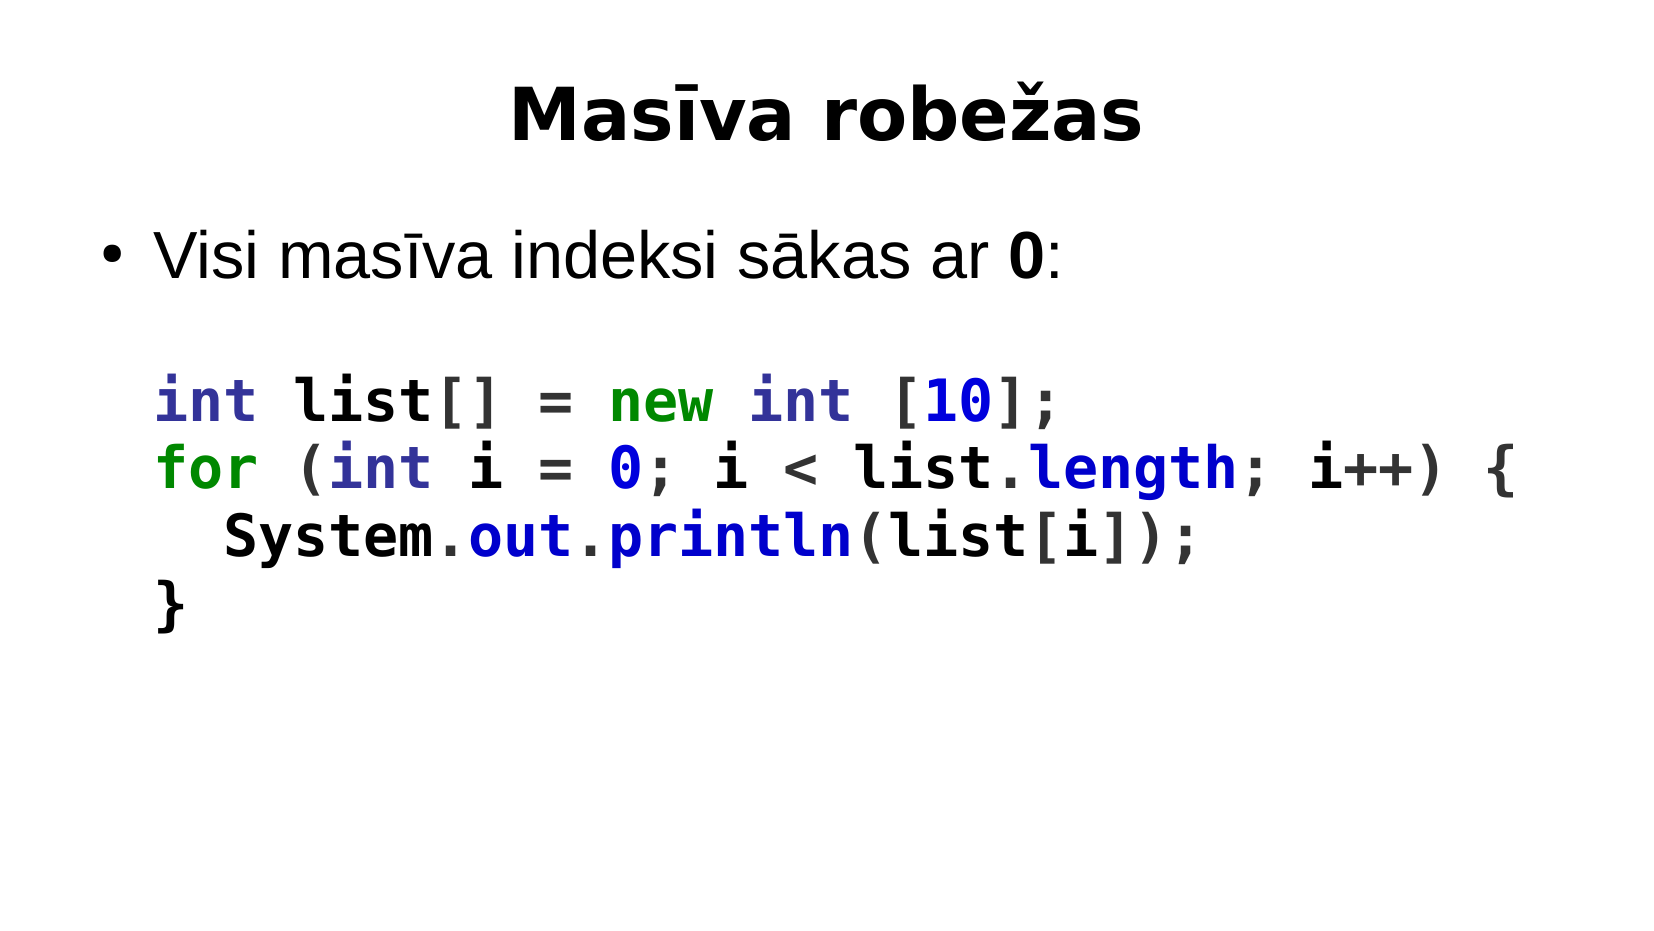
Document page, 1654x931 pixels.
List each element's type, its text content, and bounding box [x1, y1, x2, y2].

list Visi masīva indeksi sākas ar 0: int list[] = new int [10]; for (int i = 0; i < list.length; i++) { System.out.println(list[i]); } [82, 217, 1538, 758]
title Masīva robežas [82, 72, 1571, 158]
